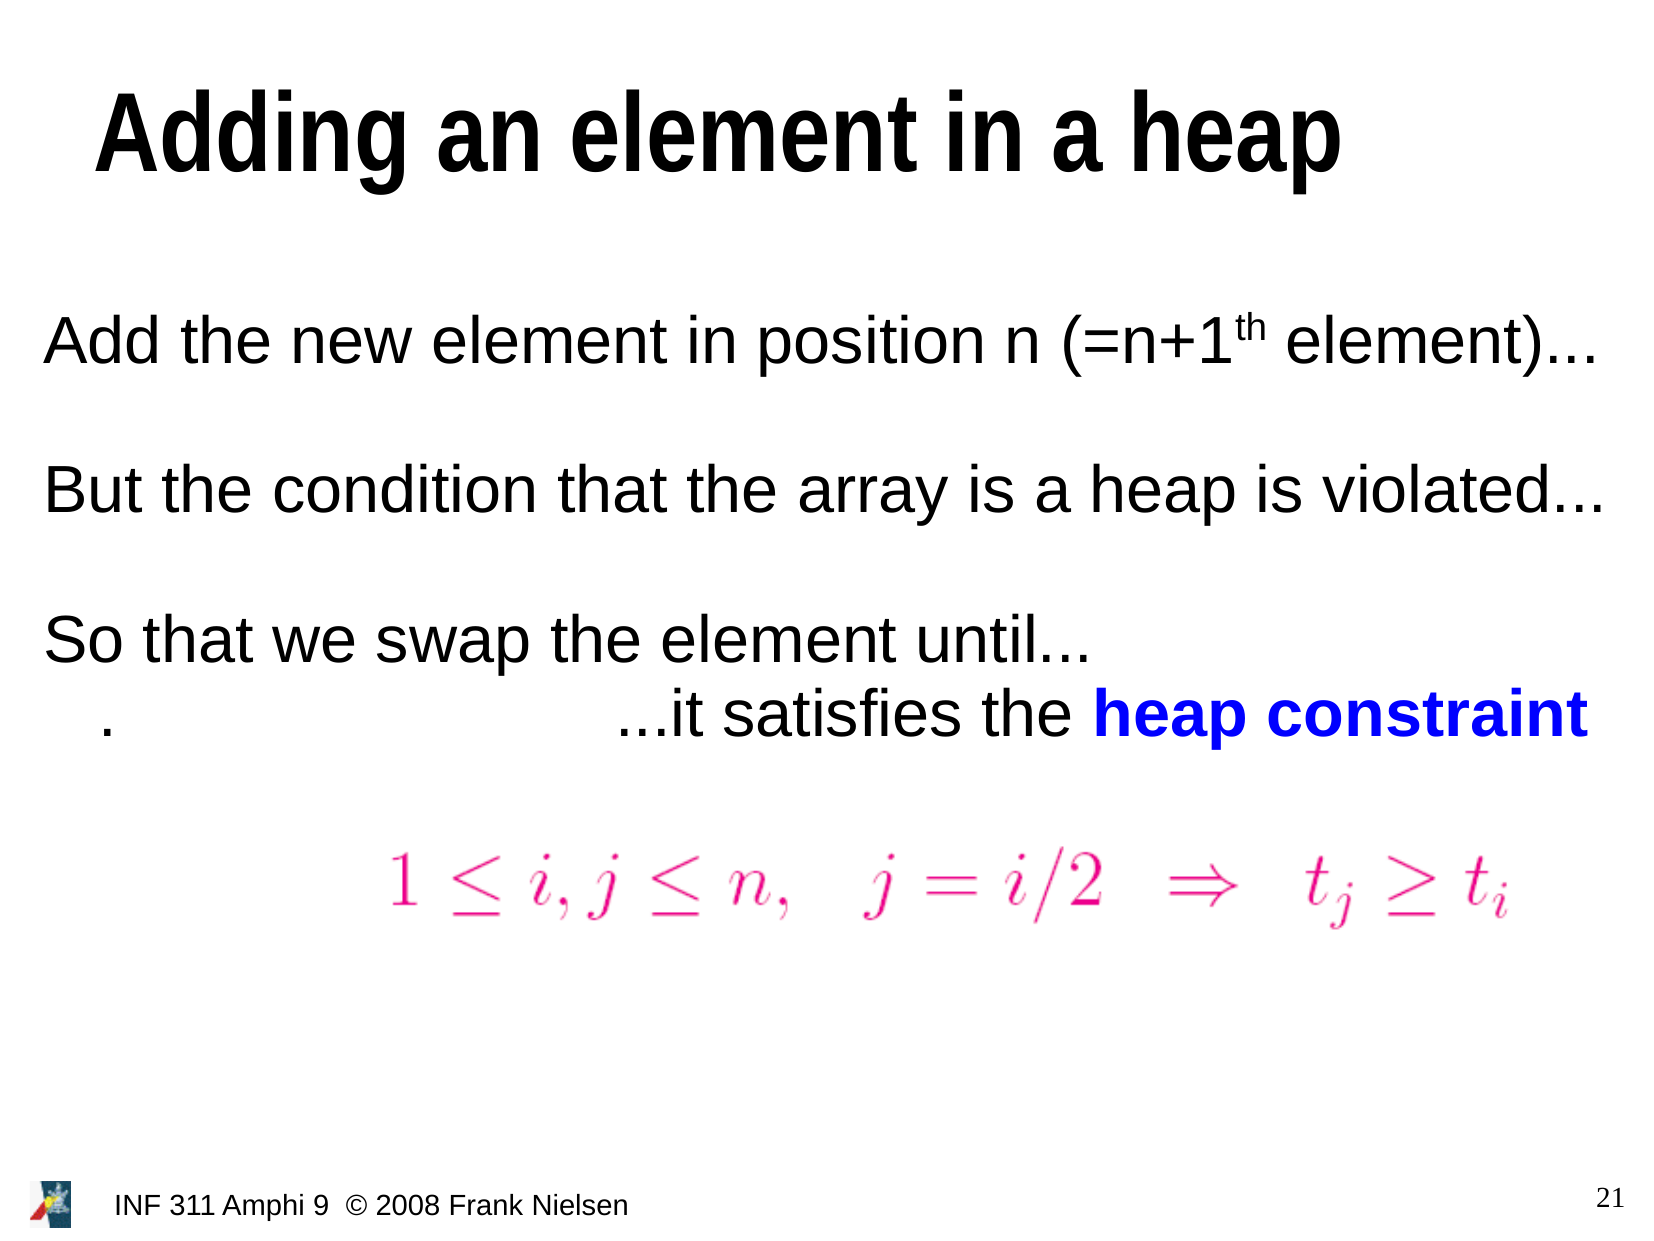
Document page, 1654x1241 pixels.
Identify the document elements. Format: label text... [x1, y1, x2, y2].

text_box Add the new element in position n (=n+1th element)... But the condition that the array is a heap is violated... So that we swap the element until... . ...it satisfies the heap constraint [9, 295, 1648, 762]
picture [29, 1181, 71, 1228]
text_box [471, 324, 502, 396]
picture [324, 798, 1554, 975]
text_box Adding an element in a heap [78, 59, 1359, 203]
